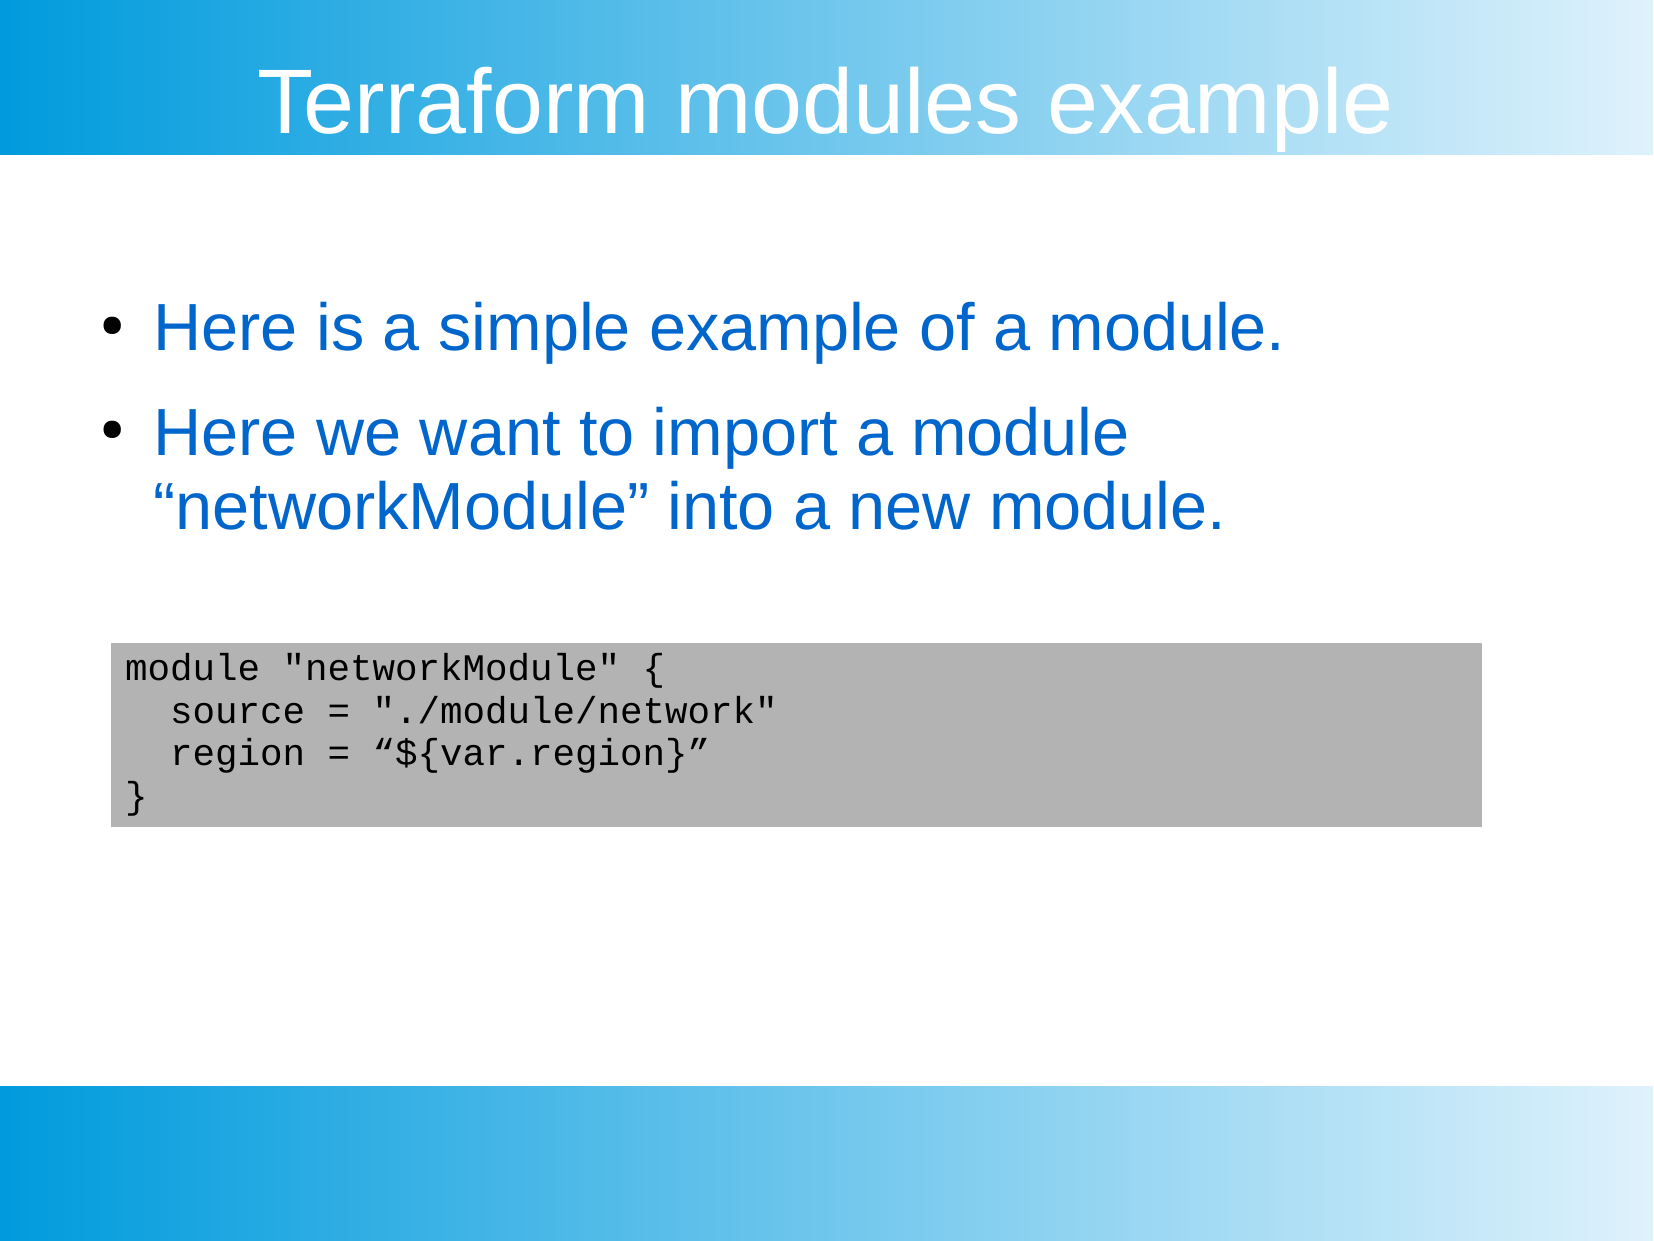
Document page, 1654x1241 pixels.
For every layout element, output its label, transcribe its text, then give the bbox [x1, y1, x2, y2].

title Terraform modules example [82, 49, 1571, 155]
list Here is a simple example of a module. Here we want to import a module “networkModule” into a new module. [82, 290, 1571, 1010]
table_header module "networkModule" { source = "./module/network" region = “${var.region}” } [111, 643, 1482, 827]
